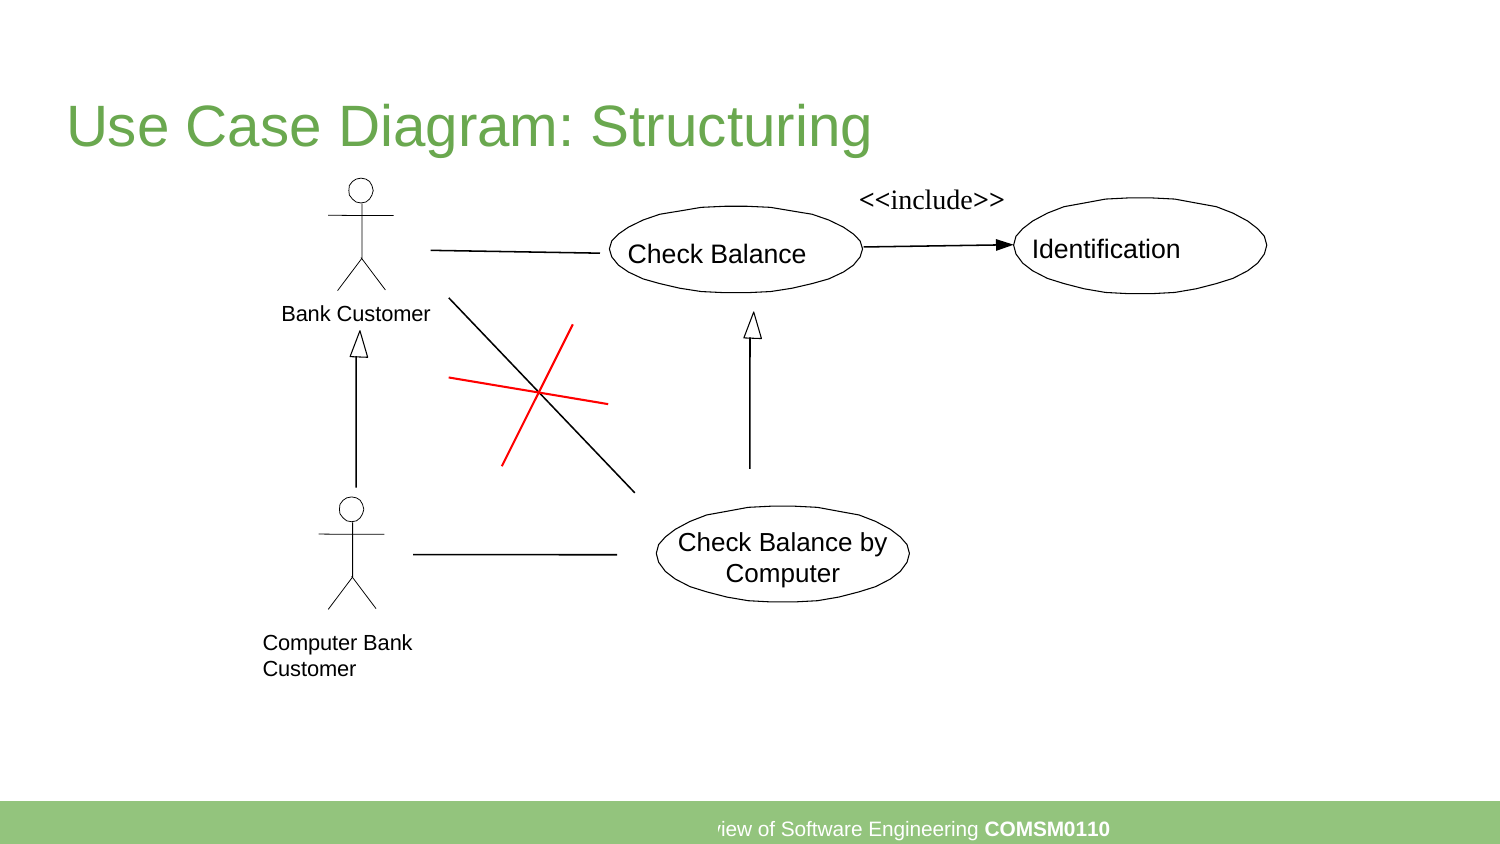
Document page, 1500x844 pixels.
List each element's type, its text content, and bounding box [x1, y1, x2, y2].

text_box [694, 588, 872, 602]
text_box [900, 536, 910, 572]
text_box [683, 506, 883, 525]
text_box Check Balance [628, 237, 838, 269]
text_box [1013, 197, 1267, 294]
text_box Identification [1032, 232, 1242, 264]
text_box Computer Bank Customer [263, 628, 431, 681]
text_box [340, 498, 363, 521]
text_box <<include>> [843, 173, 1023, 223]
text_box [350, 179, 372, 202]
title Use Case Diagram: Structuring [51, 72, 1449, 167]
text_box [609, 206, 863, 293]
text_box [656, 536, 666, 572]
text_box Bank Customer [281, 300, 450, 326]
text_box Check Balance by Computer [666, 525, 900, 588]
